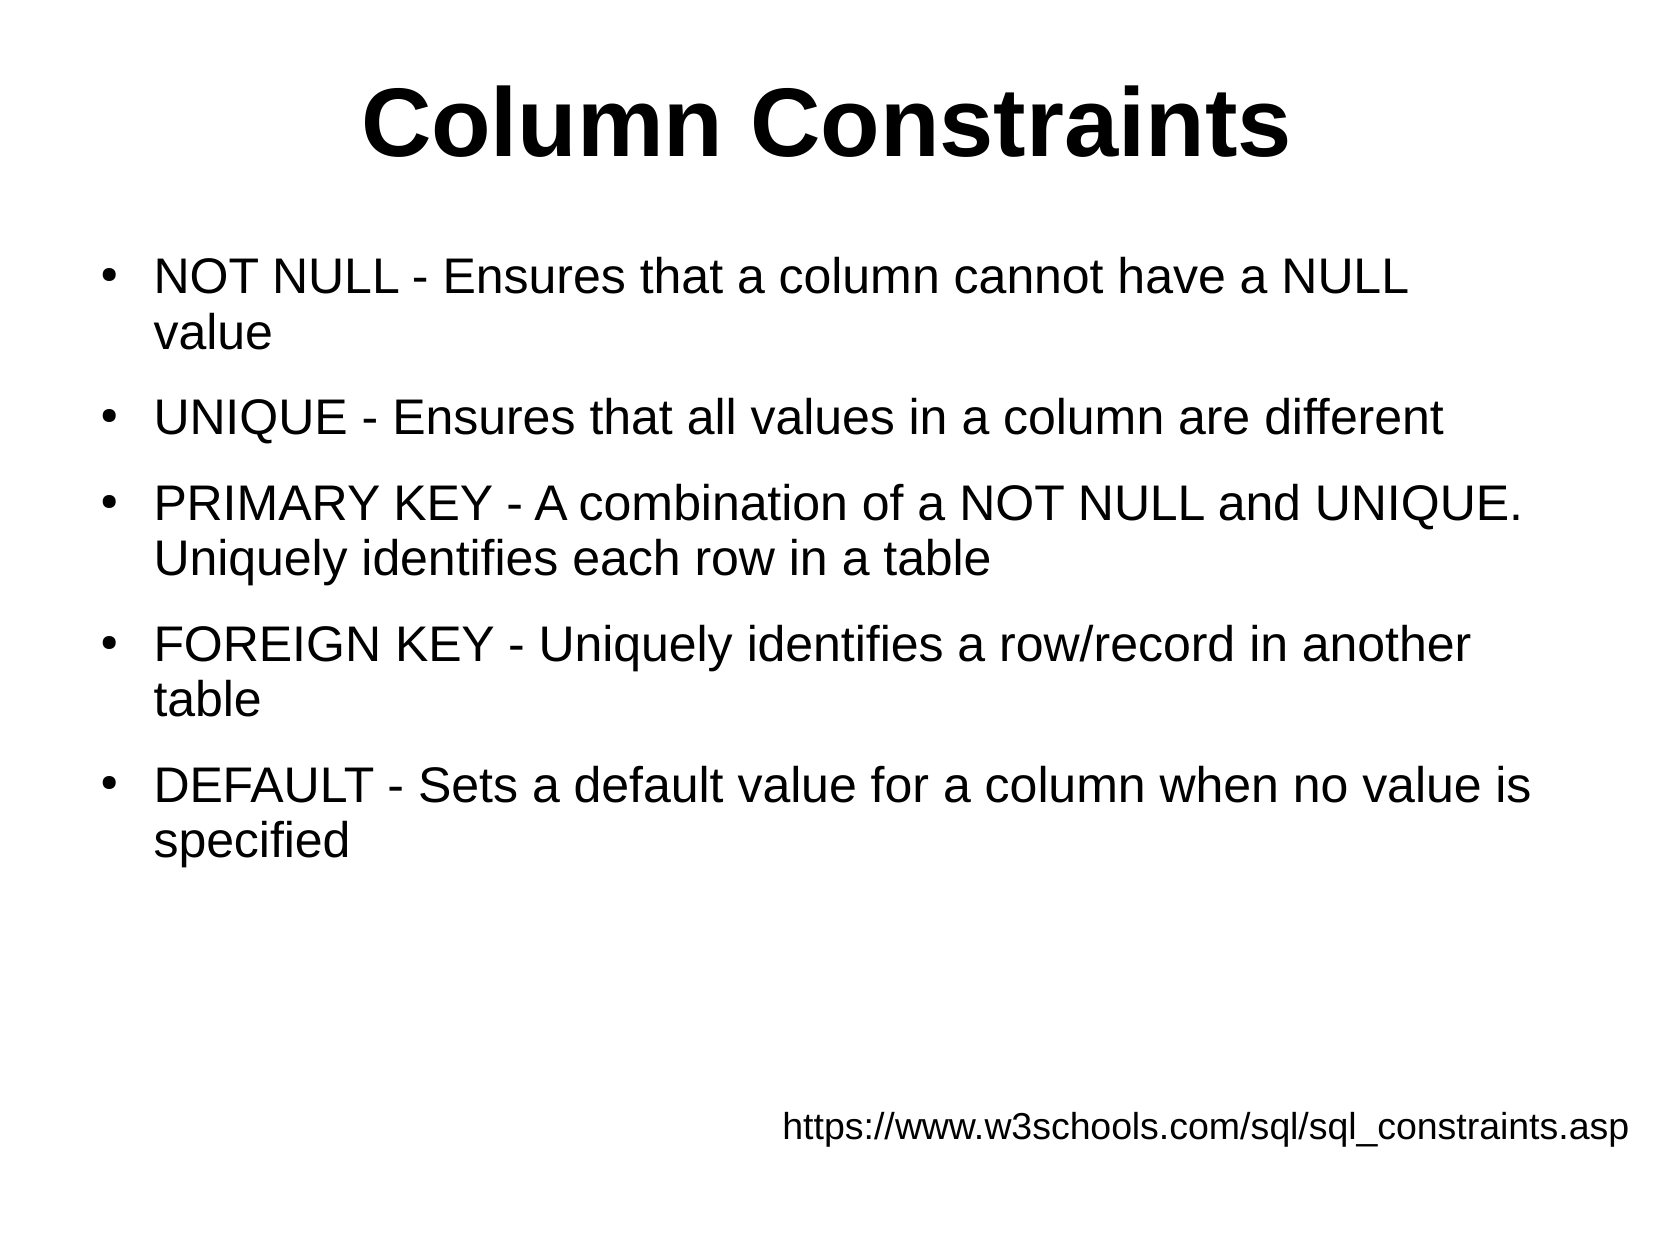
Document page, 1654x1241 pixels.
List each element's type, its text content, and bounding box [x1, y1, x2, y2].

text_box https://www.w3schools.com/sql/sql_constraints.asp [767, 1098, 1654, 1156]
list NOT NULL - Ensures that a column cannot have a NULL value UNIQUE - Ensures that all values in a column are different PRIMARY KEY - A combination of a NOT NULL and UNIQUE. Uniquely identifies each row in a table FOREIGN KEY - Uniquely identifies a row/record in another table DEFAULT - Sets a default value for a column when no value is specified [82, 248, 1538, 1209]
title Column Constraints [82, 49, 1571, 196]
